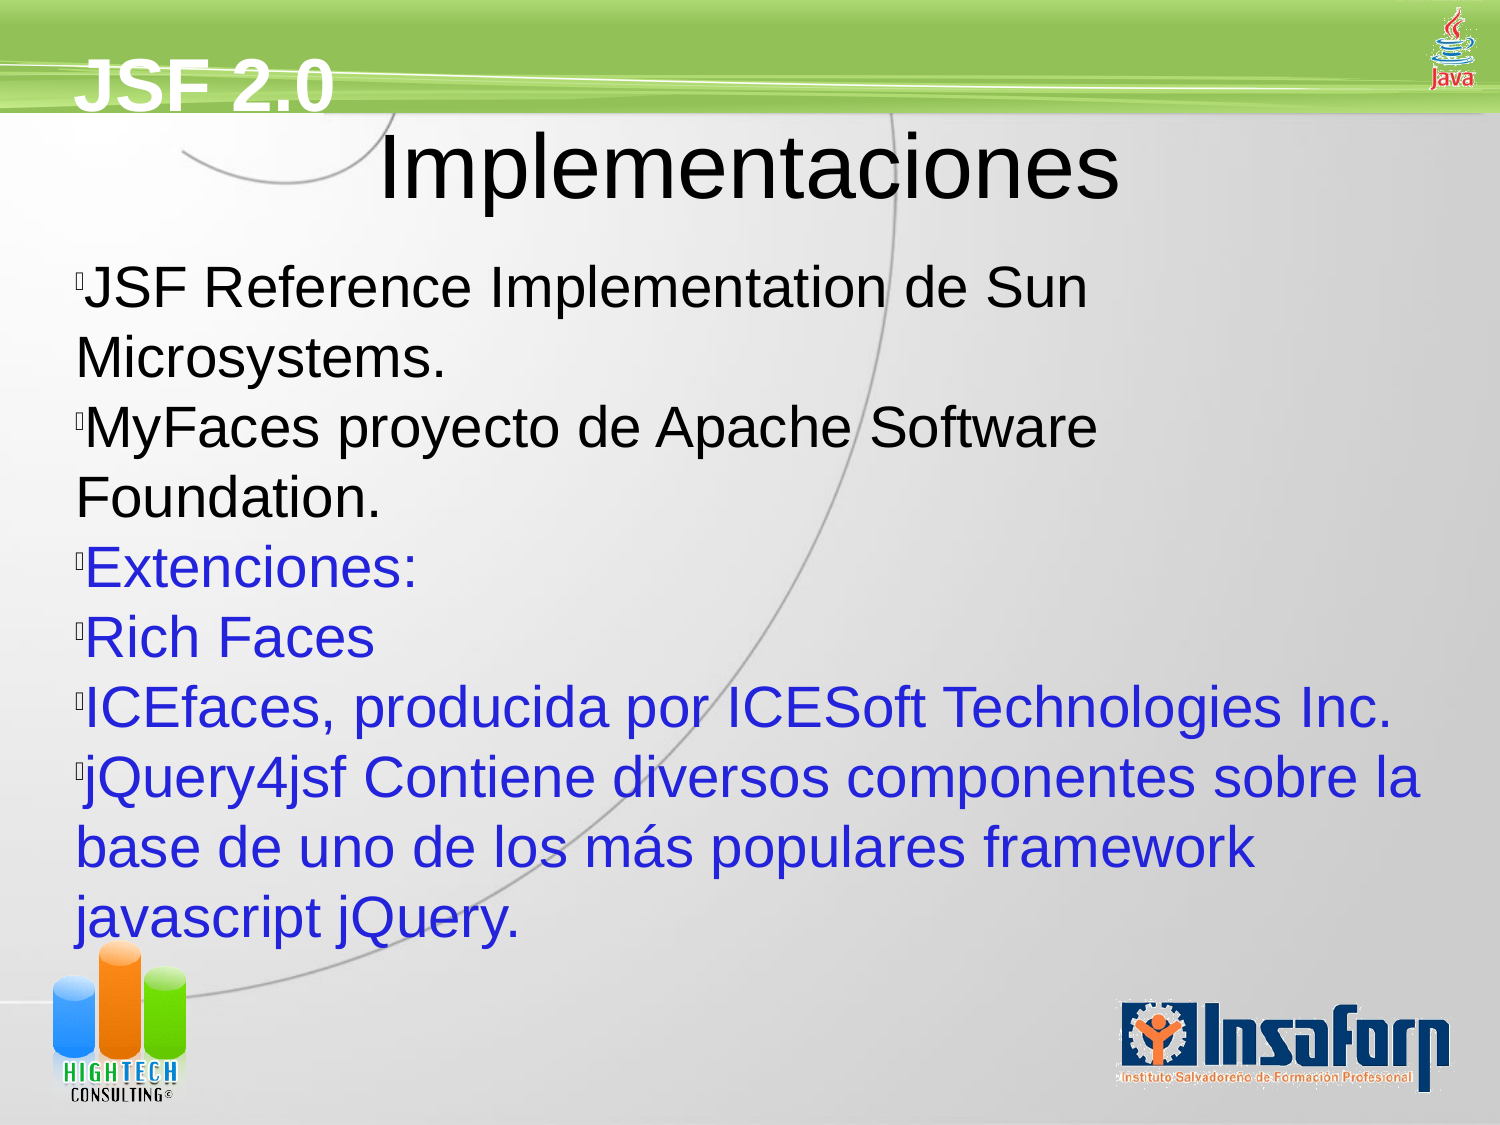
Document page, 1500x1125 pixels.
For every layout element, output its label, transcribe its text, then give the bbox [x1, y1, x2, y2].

picture [0, 0, 1500, 1125]
text_box JSF Reference Implementation de Sun Microsystems. MyFaces proyecto de Apache Software Foundation. Extenciones: Rich Faces ICEfaces, producida por ICESoft Technologies Inc. jQuery4jsf Contiene diversos componentes sobre la base de uno de los más populares framework javascript jQuery. [75, 263, 1425, 1006]
text_box Implementaciones [75, 68, 1425, 257]
text_box JSF 2.0 [58, 29, 473, 129]
